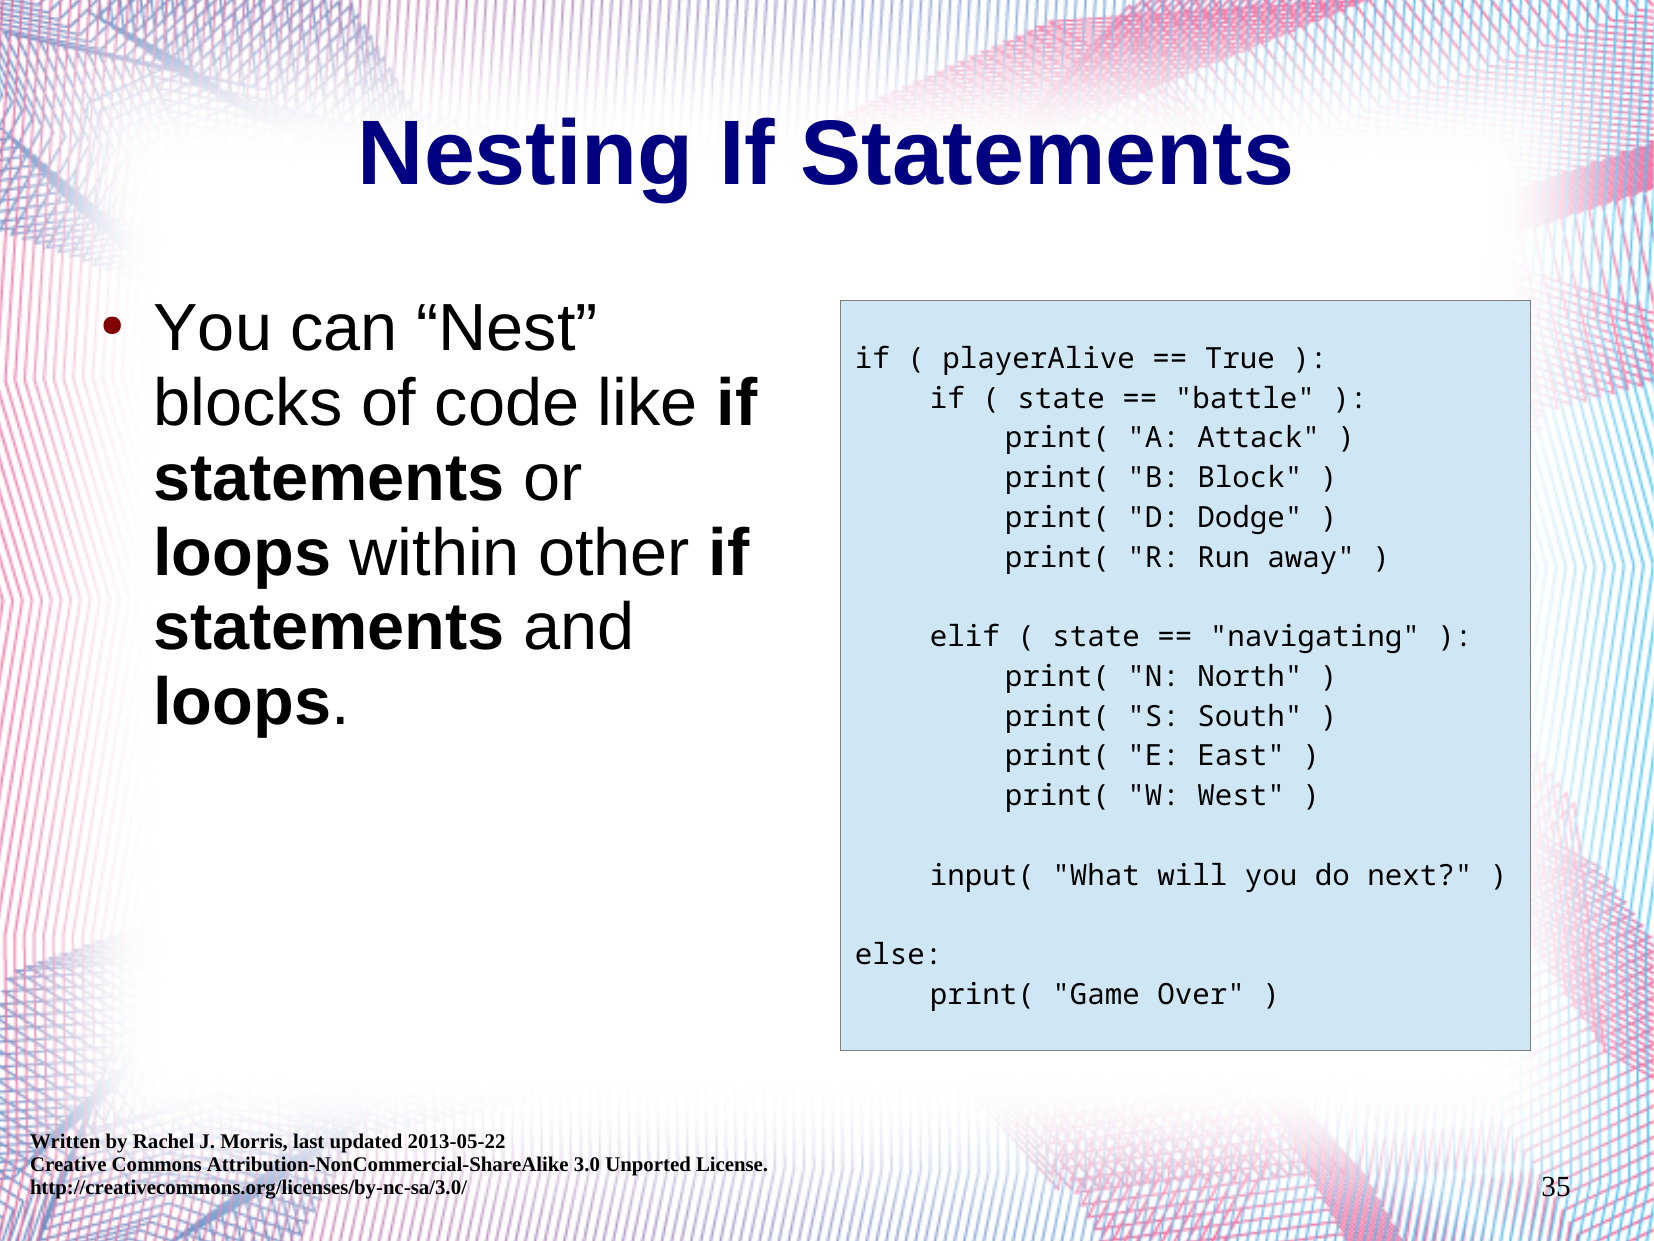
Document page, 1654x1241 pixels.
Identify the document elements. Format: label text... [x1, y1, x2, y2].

title Nesting If Statements [82, 49, 1571, 257]
list You can “Nest” blocks of code like if statements or loops within other if statements and loops. [82, 290, 766, 1036]
text_box if ( playerAlive == True ): if ( state == "battle" ): print( "A: Attack" ) print( "B: Block" ) print( "D: Dodge" ) print( "R: Run away" ) elif ( state == "navigating" ): print( "N: North" ) print( "S: South" ) print( "E: East" ) print( "W: West" ) input( "What will you do next?" ) else: print( "Game Over" ) [840, 300, 1531, 1051]
picture [0, 0, 1654, 1241]
